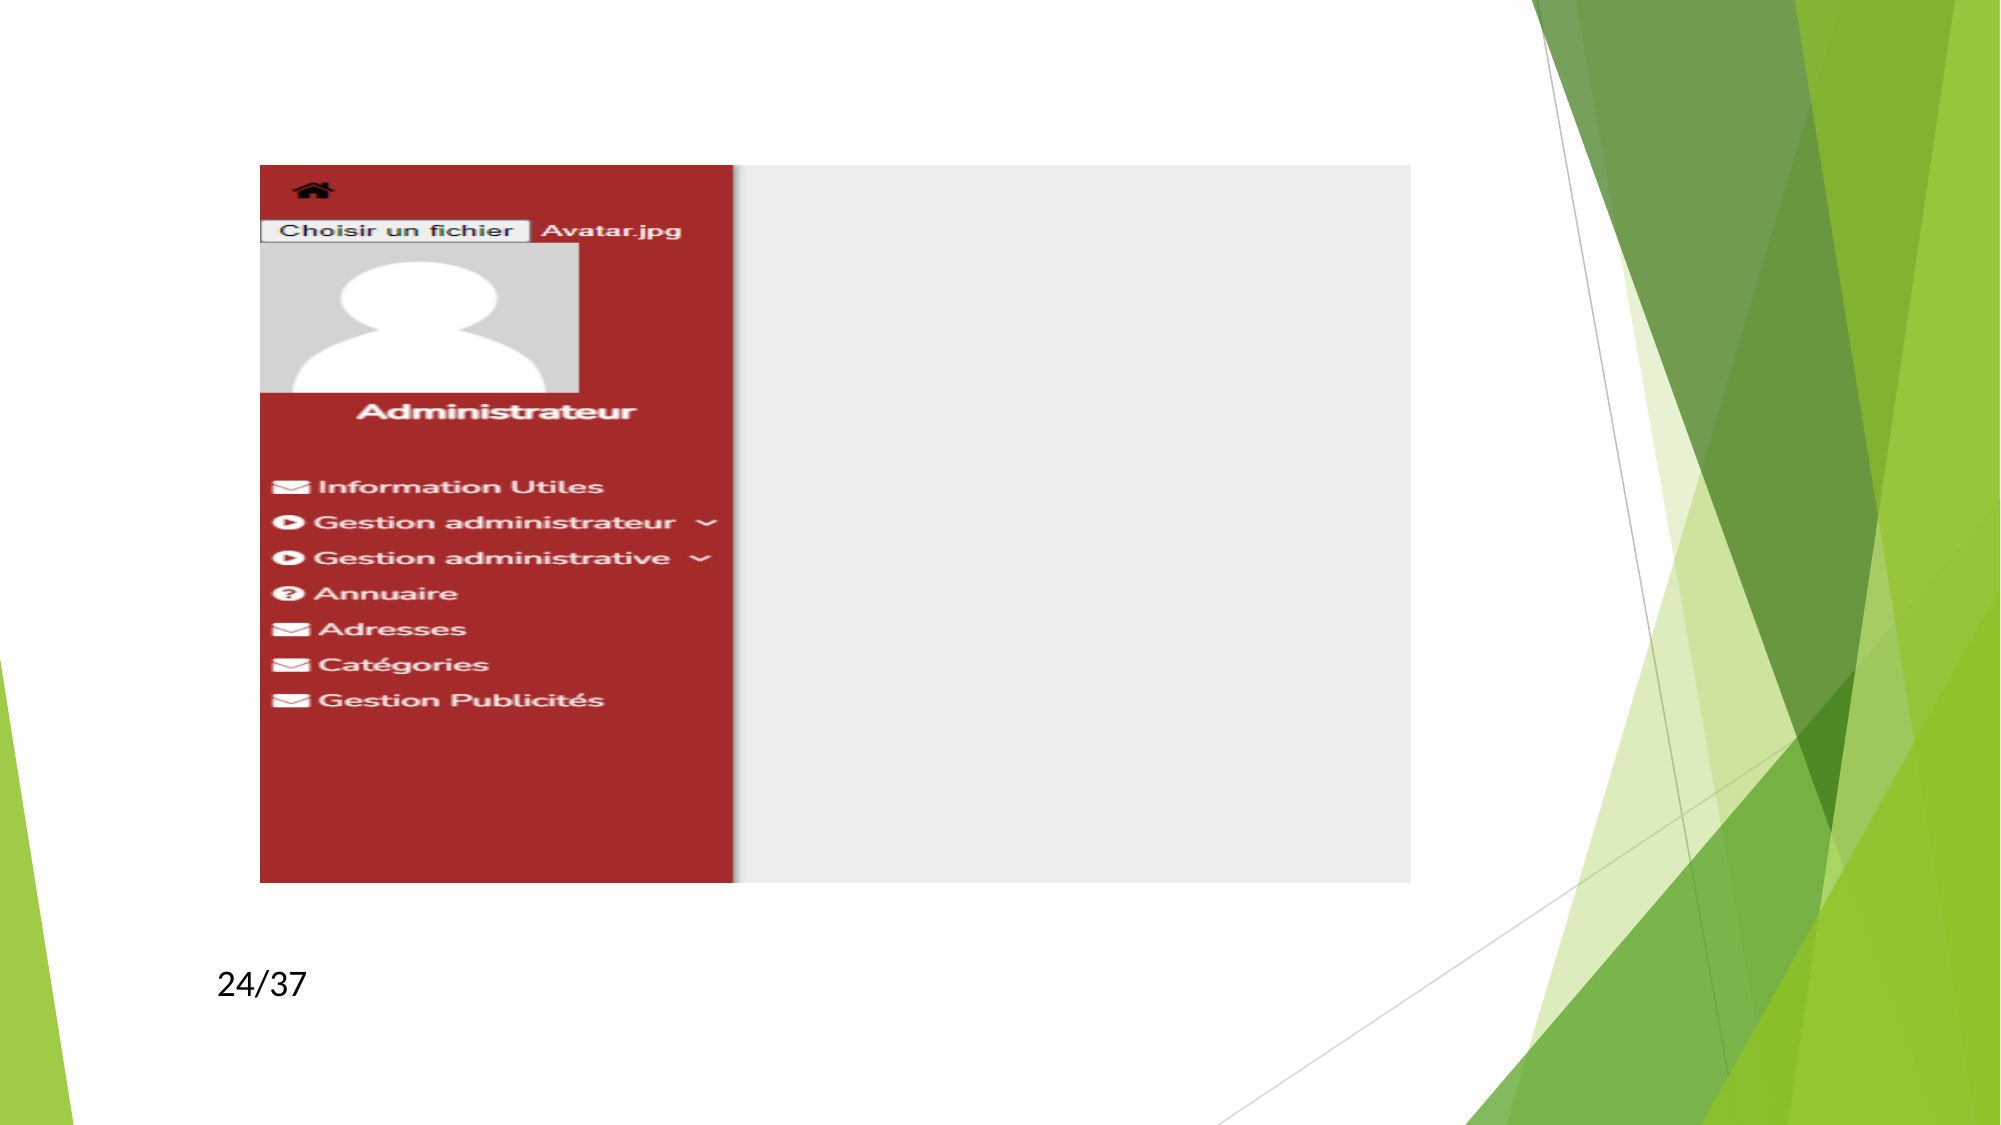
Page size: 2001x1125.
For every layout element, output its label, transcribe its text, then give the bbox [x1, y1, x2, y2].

picture [260, 165, 1411, 883]
text_box 24/37 [201, 951, 357, 1013]
